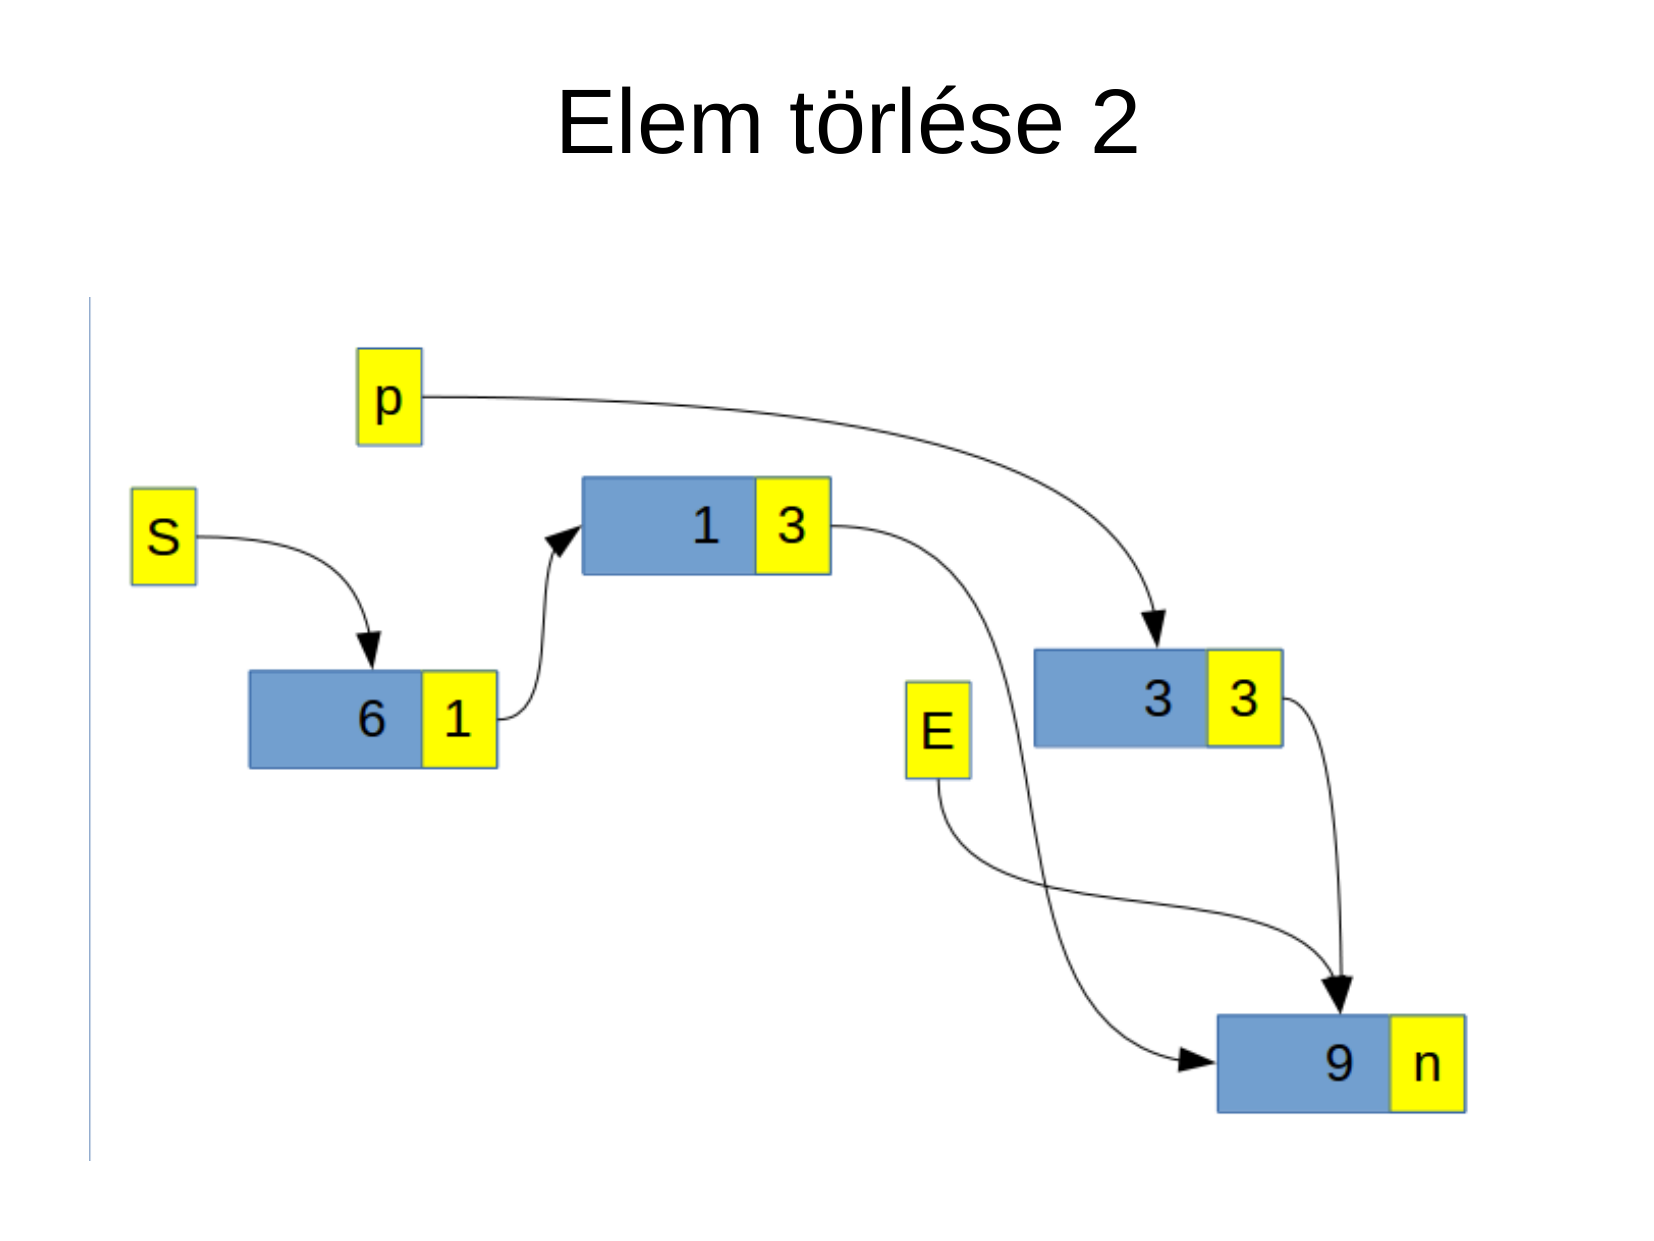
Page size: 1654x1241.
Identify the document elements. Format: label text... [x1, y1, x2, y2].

title Elem törlése 2 [105, 17, 1594, 226]
picture [89, 297, 1576, 1161]
